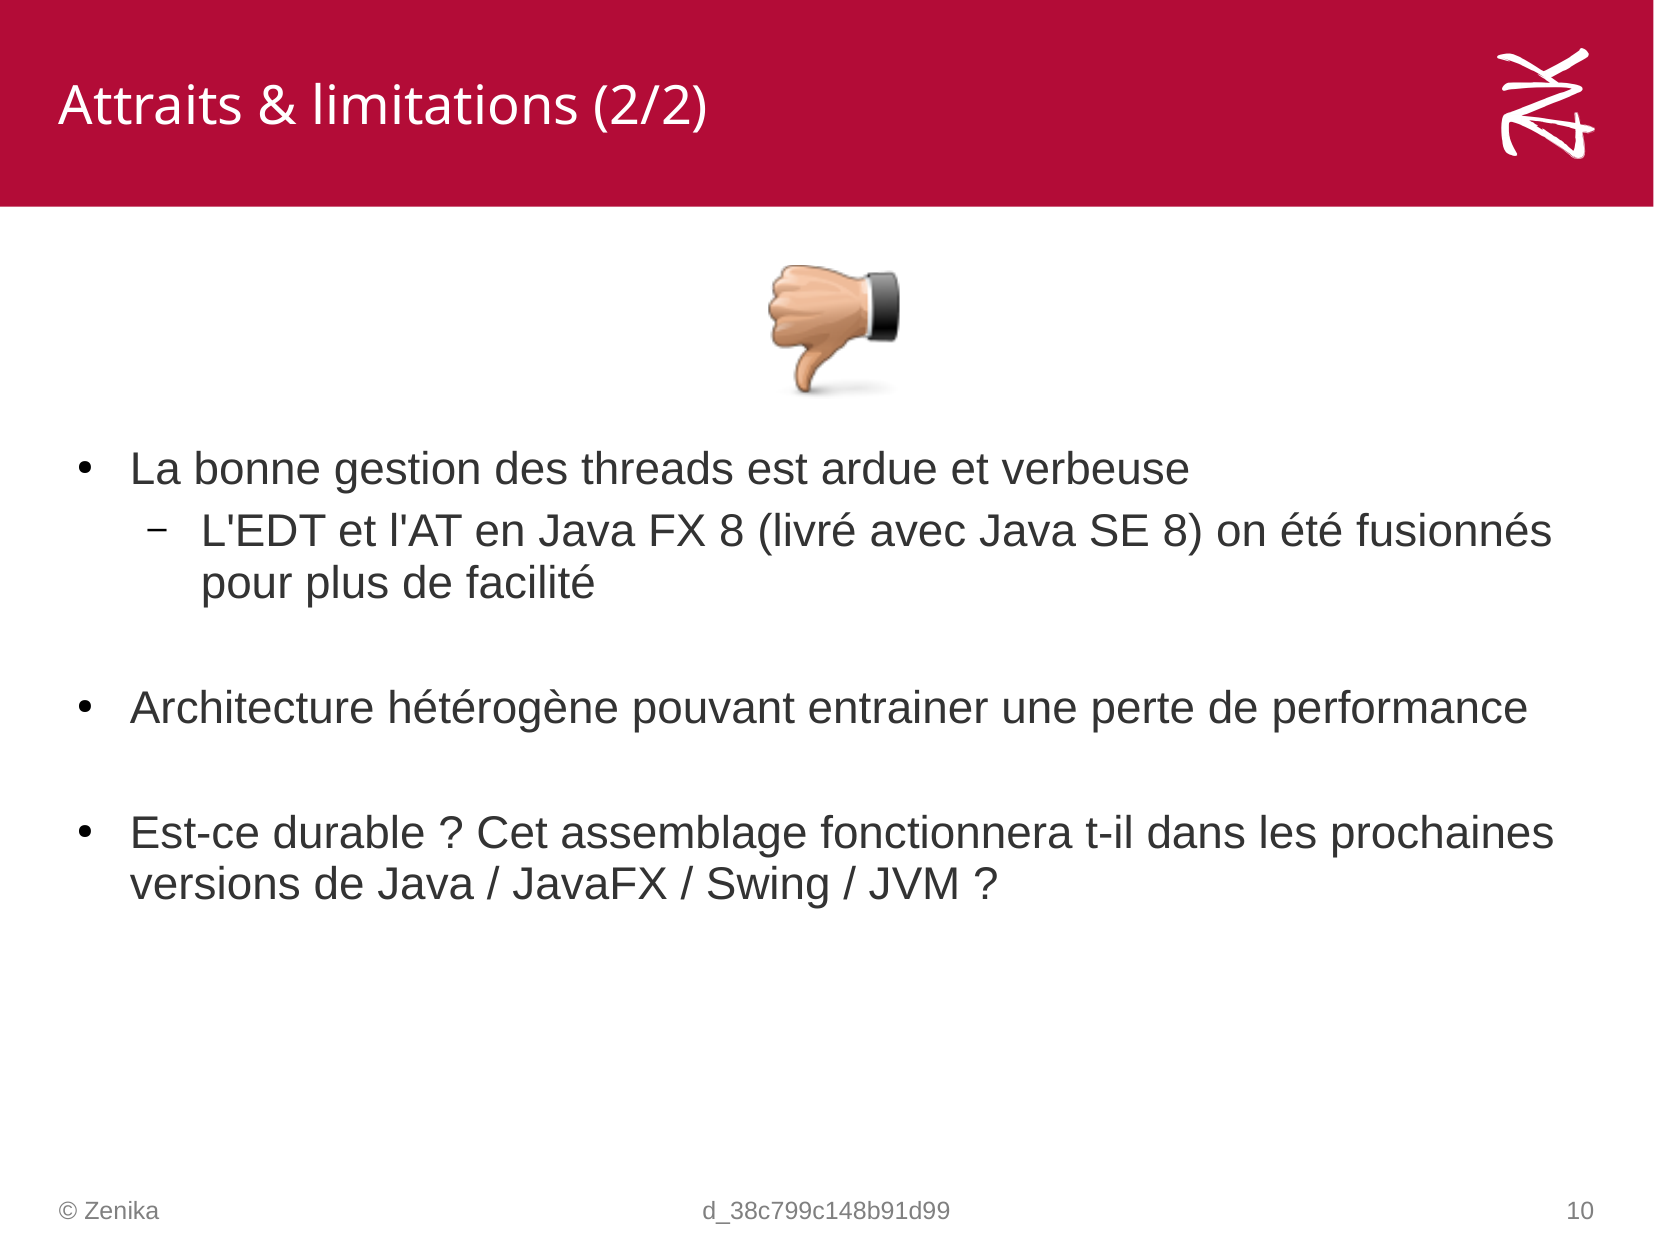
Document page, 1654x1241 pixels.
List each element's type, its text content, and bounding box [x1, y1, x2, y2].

picture [767, 265, 902, 400]
title Attraits & limitations (2/2) [59, 29, 1595, 178]
list La bonne gestion des threads est ardue et verbeuse L'EDT et l'AT en Java FX 8 (livré avec Java SE 8) on été fusionnés pour plus de facilité Architecture hétérogène pouvant entrainer une perte de performance Est-ce durable ? Cet assemblage fonctionnera t-il dans les prochaines versions de Java / JavaFX / Swing / JVM ? [59, 442, 1595, 1163]
